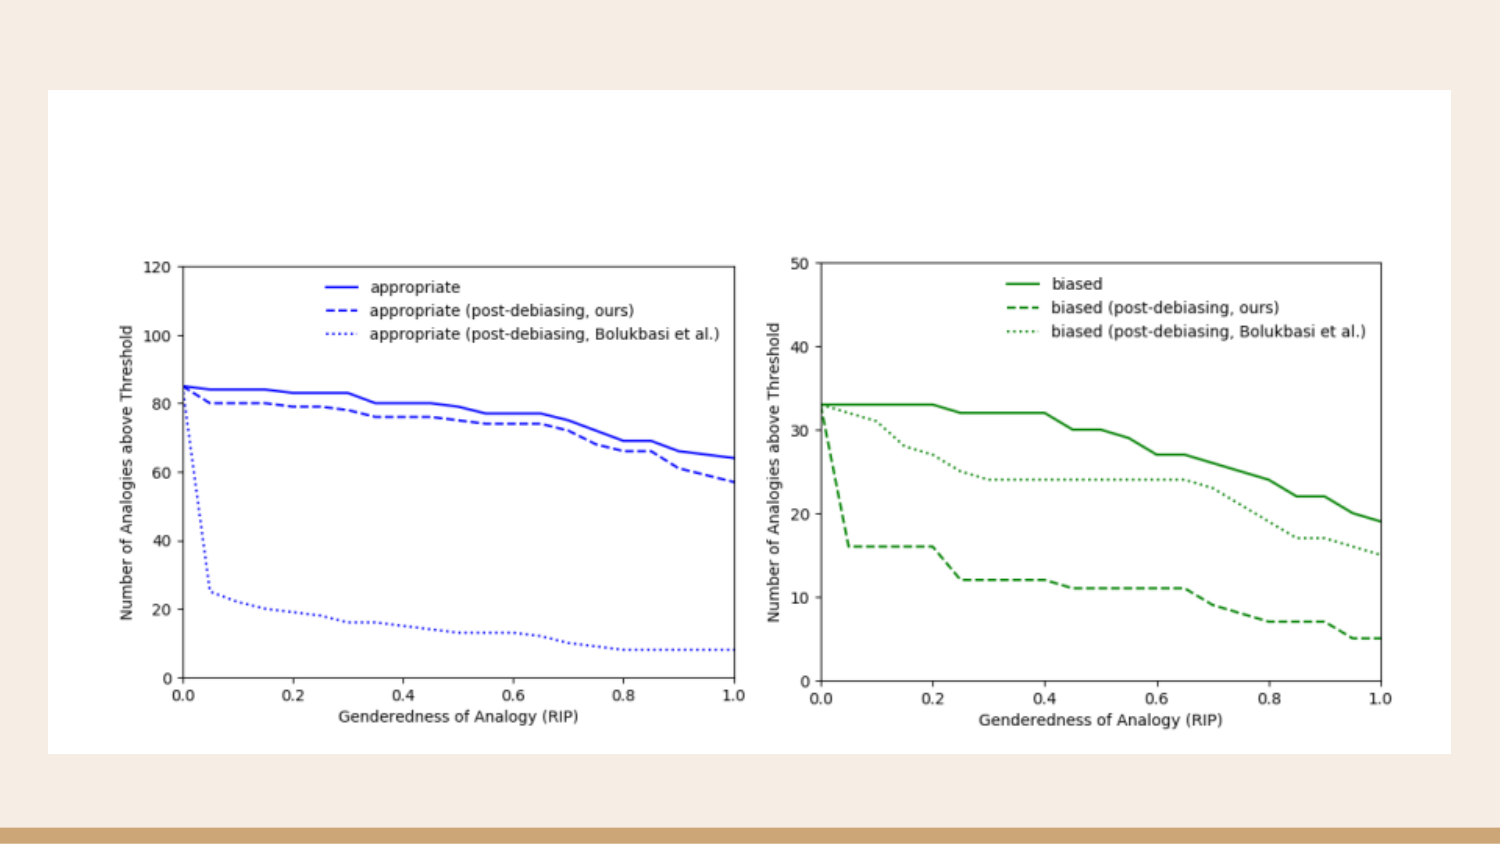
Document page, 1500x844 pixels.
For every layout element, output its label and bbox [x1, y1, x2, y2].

picture [48, 90, 1451, 754]
